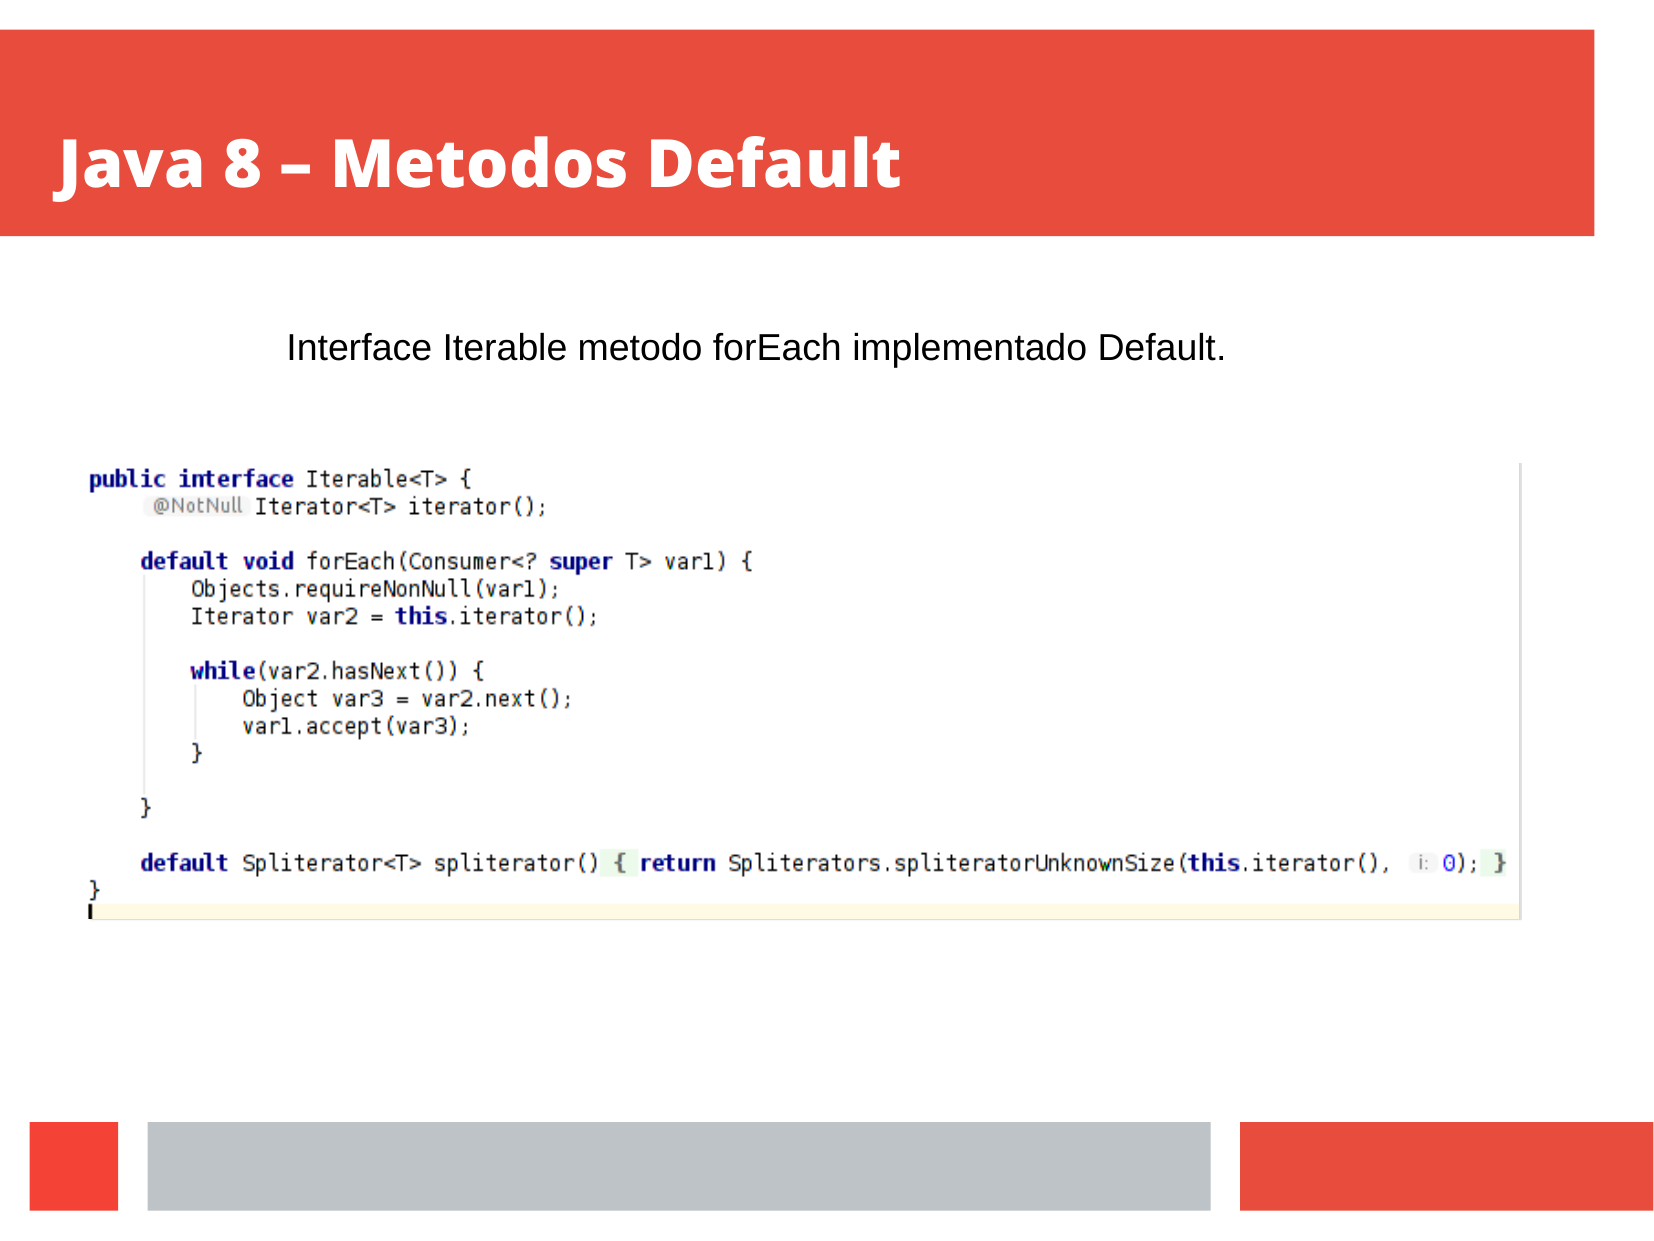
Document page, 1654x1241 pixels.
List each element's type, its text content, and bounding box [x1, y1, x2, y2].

text_box Interface Iterable metodo forEach implementado Default. [271, 318, 1242, 376]
title Java 8 – Metodos Default [59, 59, 1595, 207]
picture [87, 460, 1519, 919]
